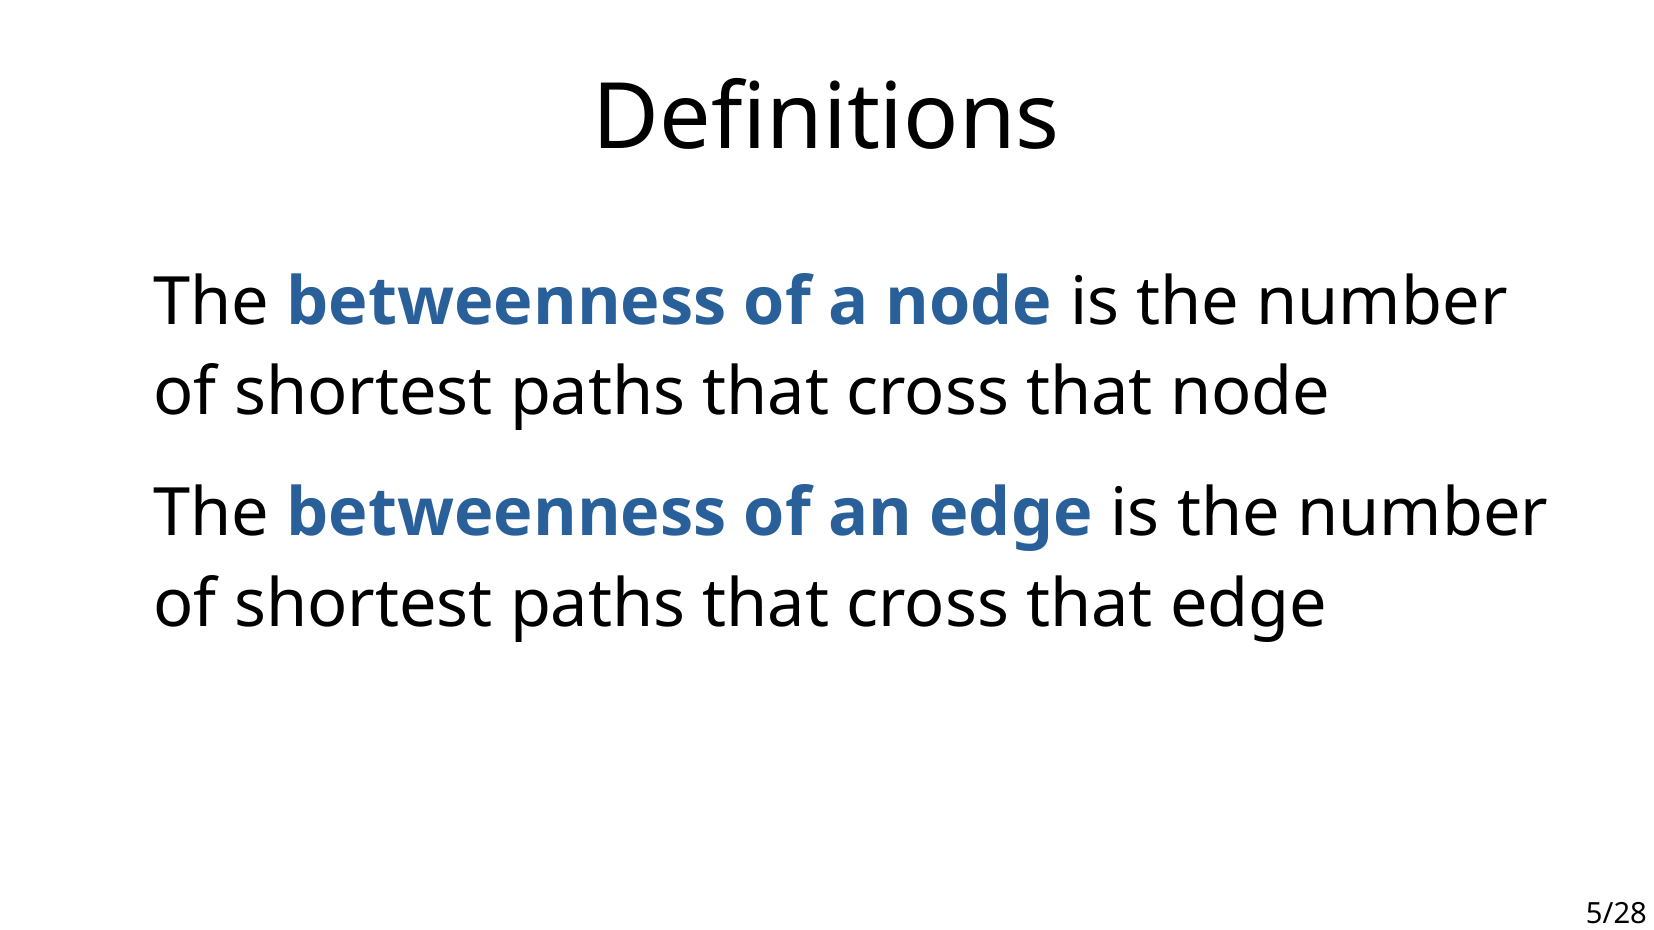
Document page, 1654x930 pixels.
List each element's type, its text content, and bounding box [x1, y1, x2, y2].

list The betweenness of a node is the number of shortest paths that cross that node The betweenness of an edge is the number of shortest paths that cross that edge [82, 252, 1571, 793]
title Definitions [82, 1, 1571, 225]
